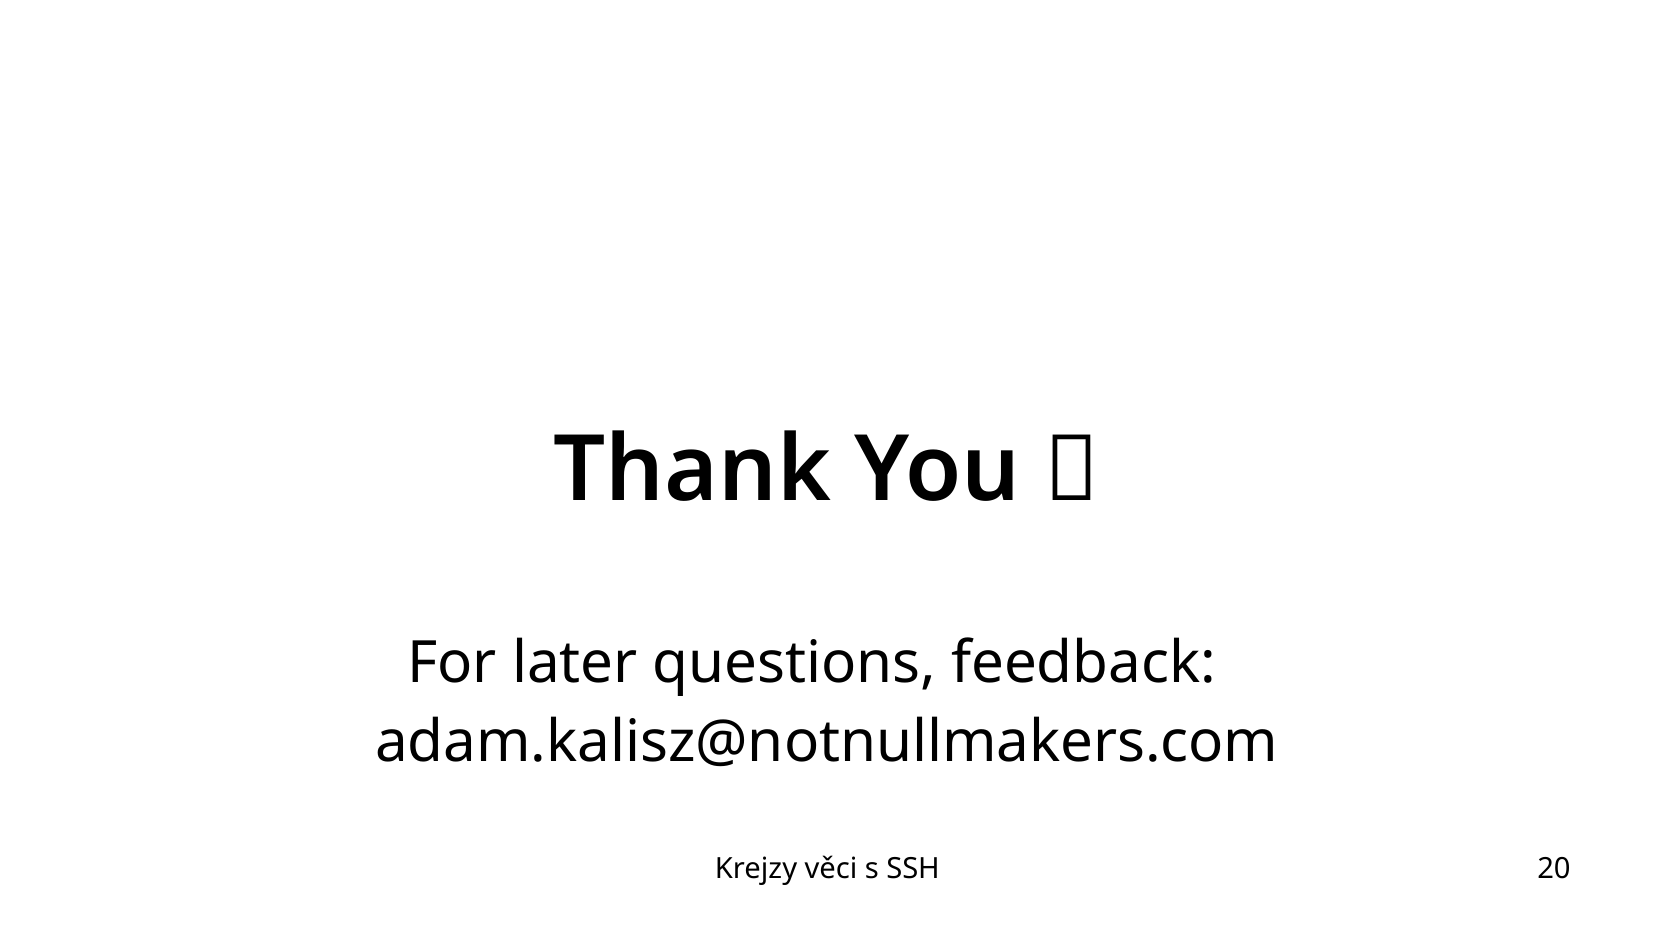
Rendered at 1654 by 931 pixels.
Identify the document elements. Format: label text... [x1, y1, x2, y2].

title Thank You 🎉 [82, 387, 1571, 543]
title For later questions, feedback: adam.kalisz@notnullmakers.com [82, 616, 1571, 783]
